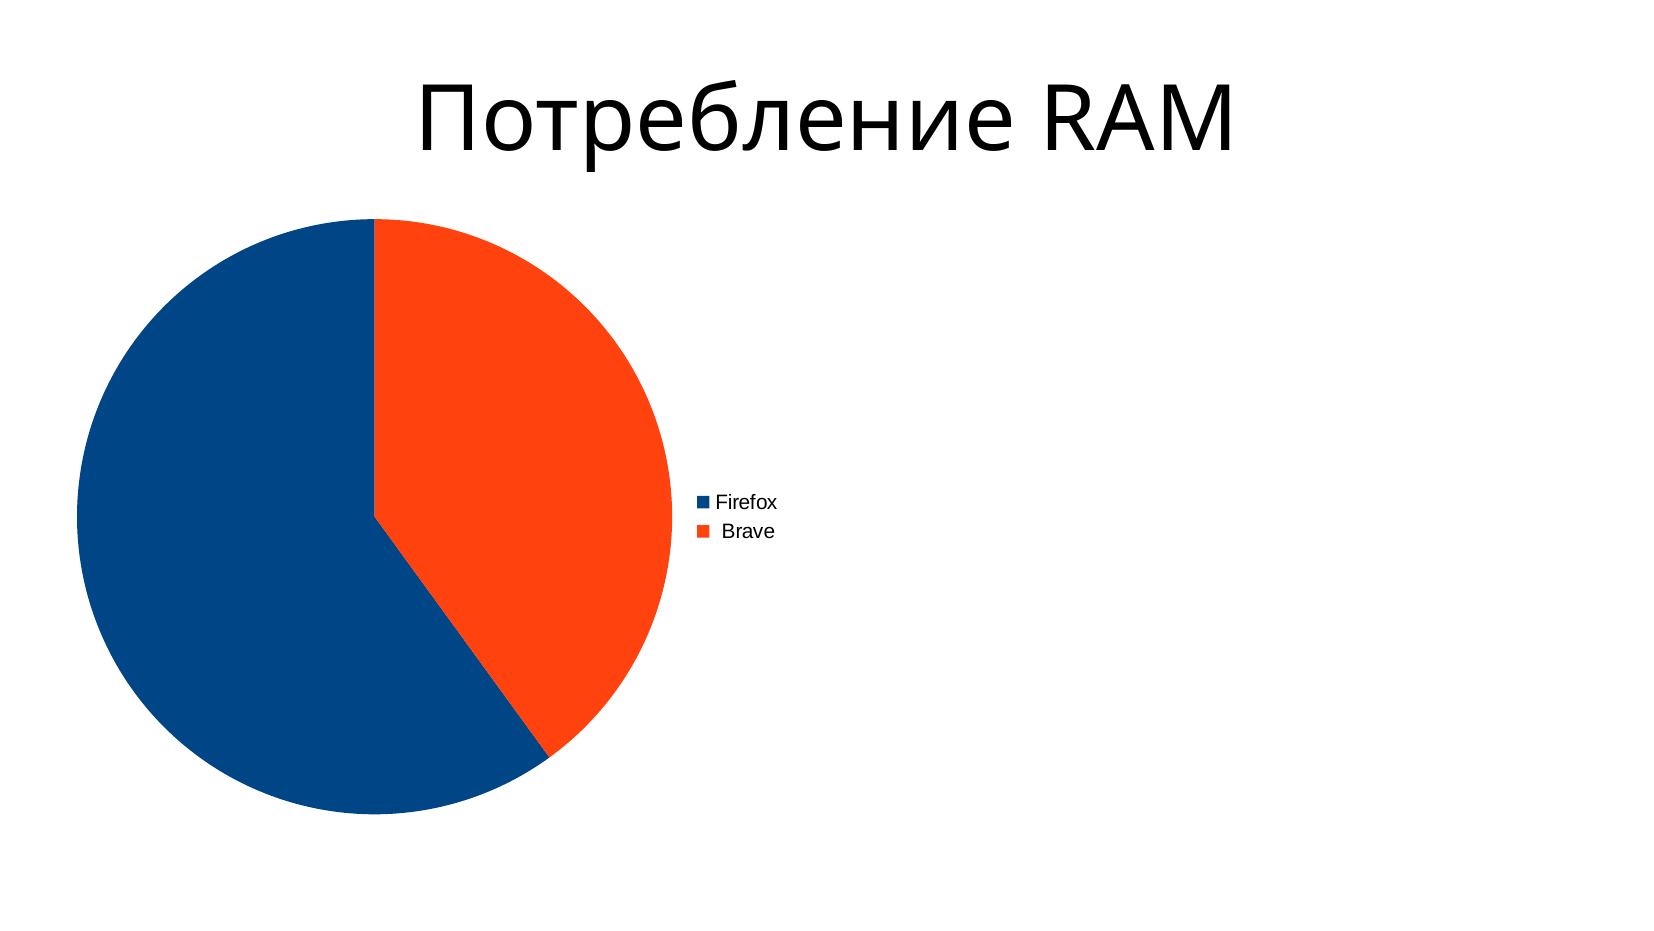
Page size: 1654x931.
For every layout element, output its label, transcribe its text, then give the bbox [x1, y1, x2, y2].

chart [59, 206, 798, 827]
title Потребление RAM [82, 37, 1571, 193]
